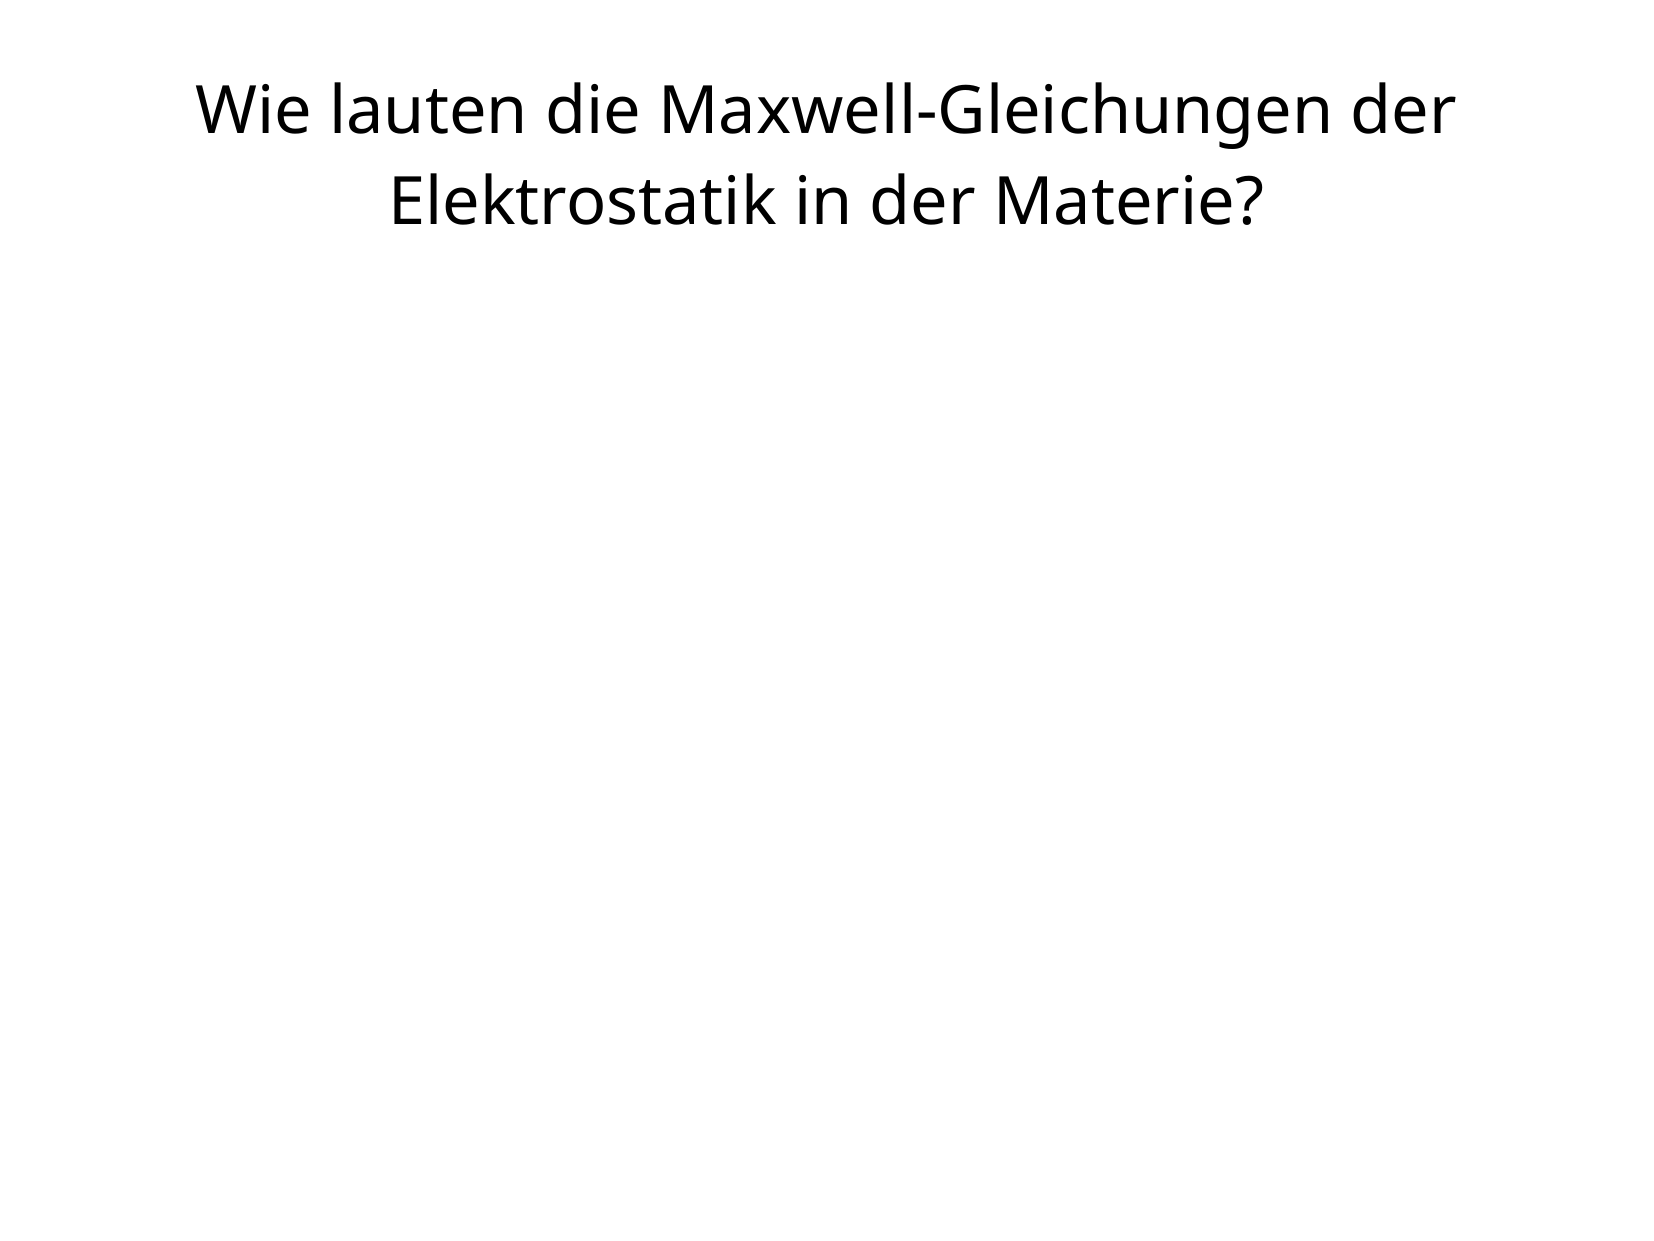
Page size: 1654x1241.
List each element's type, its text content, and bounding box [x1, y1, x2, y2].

title Wie lauten die Maxwell-Gleichungen der Elektrostatik in der Materie? [82, 49, 1571, 257]
